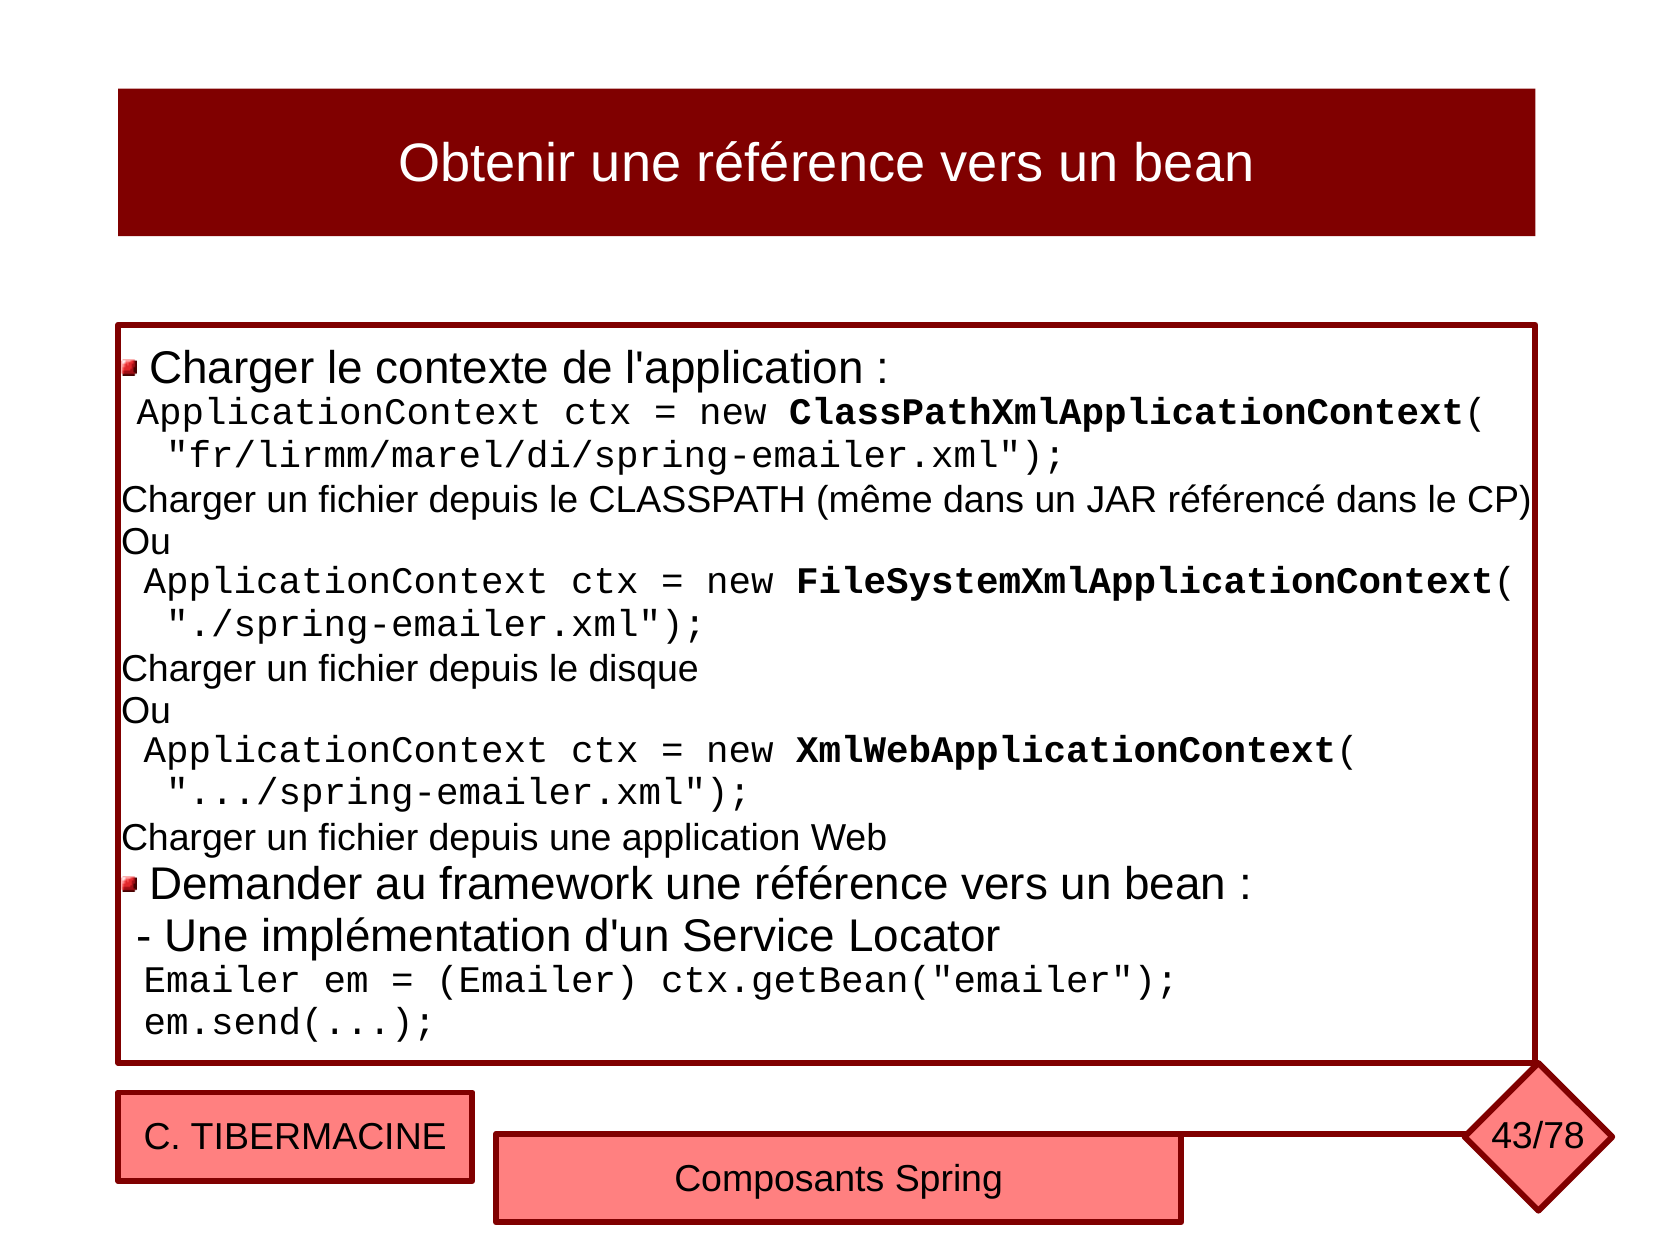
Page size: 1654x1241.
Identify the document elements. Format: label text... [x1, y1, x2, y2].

text_box [1494, 1062, 1583, 1107]
text_box Obtenir une référence vers un bean [118, 88, 1536, 237]
text_box <numéro>/78 [1476, 1107, 1613, 1207]
text_box C. TIBERMACINE [118, 1092, 473, 1182]
text_box Charger le contexte de l'application : ApplicationContext ctx = new ClassPathXmlApplicationContext( "fr/lirmm/marel/di/spring-emailer.xml"); Charger un fichier depuis le CLASSPATH (même dans un JAR référencé dans le CP) Ou ApplicationContext ctx = new FileSystemXmlApplicationContext( "./spring-emailer.xml"); Charger un fichier depuis le disque Ou ApplicationContext ctx = new XmlWebApplicationContext( ".../spring-emailer.xml"); Charger un fichier depuis une application Web Demander au framework une référence vers un bean : - Une implémentation d'un Service Locator Emailer em = (Emailer) ctx.getBean("emailer"); em.send(...); [118, 324, 1536, 1063]
picture [121, 876, 137, 892]
text_box [1464, 1125, 1476, 1149]
picture [121, 359, 137, 376]
text_box Composants Spring [496, 1133, 1182, 1223]
